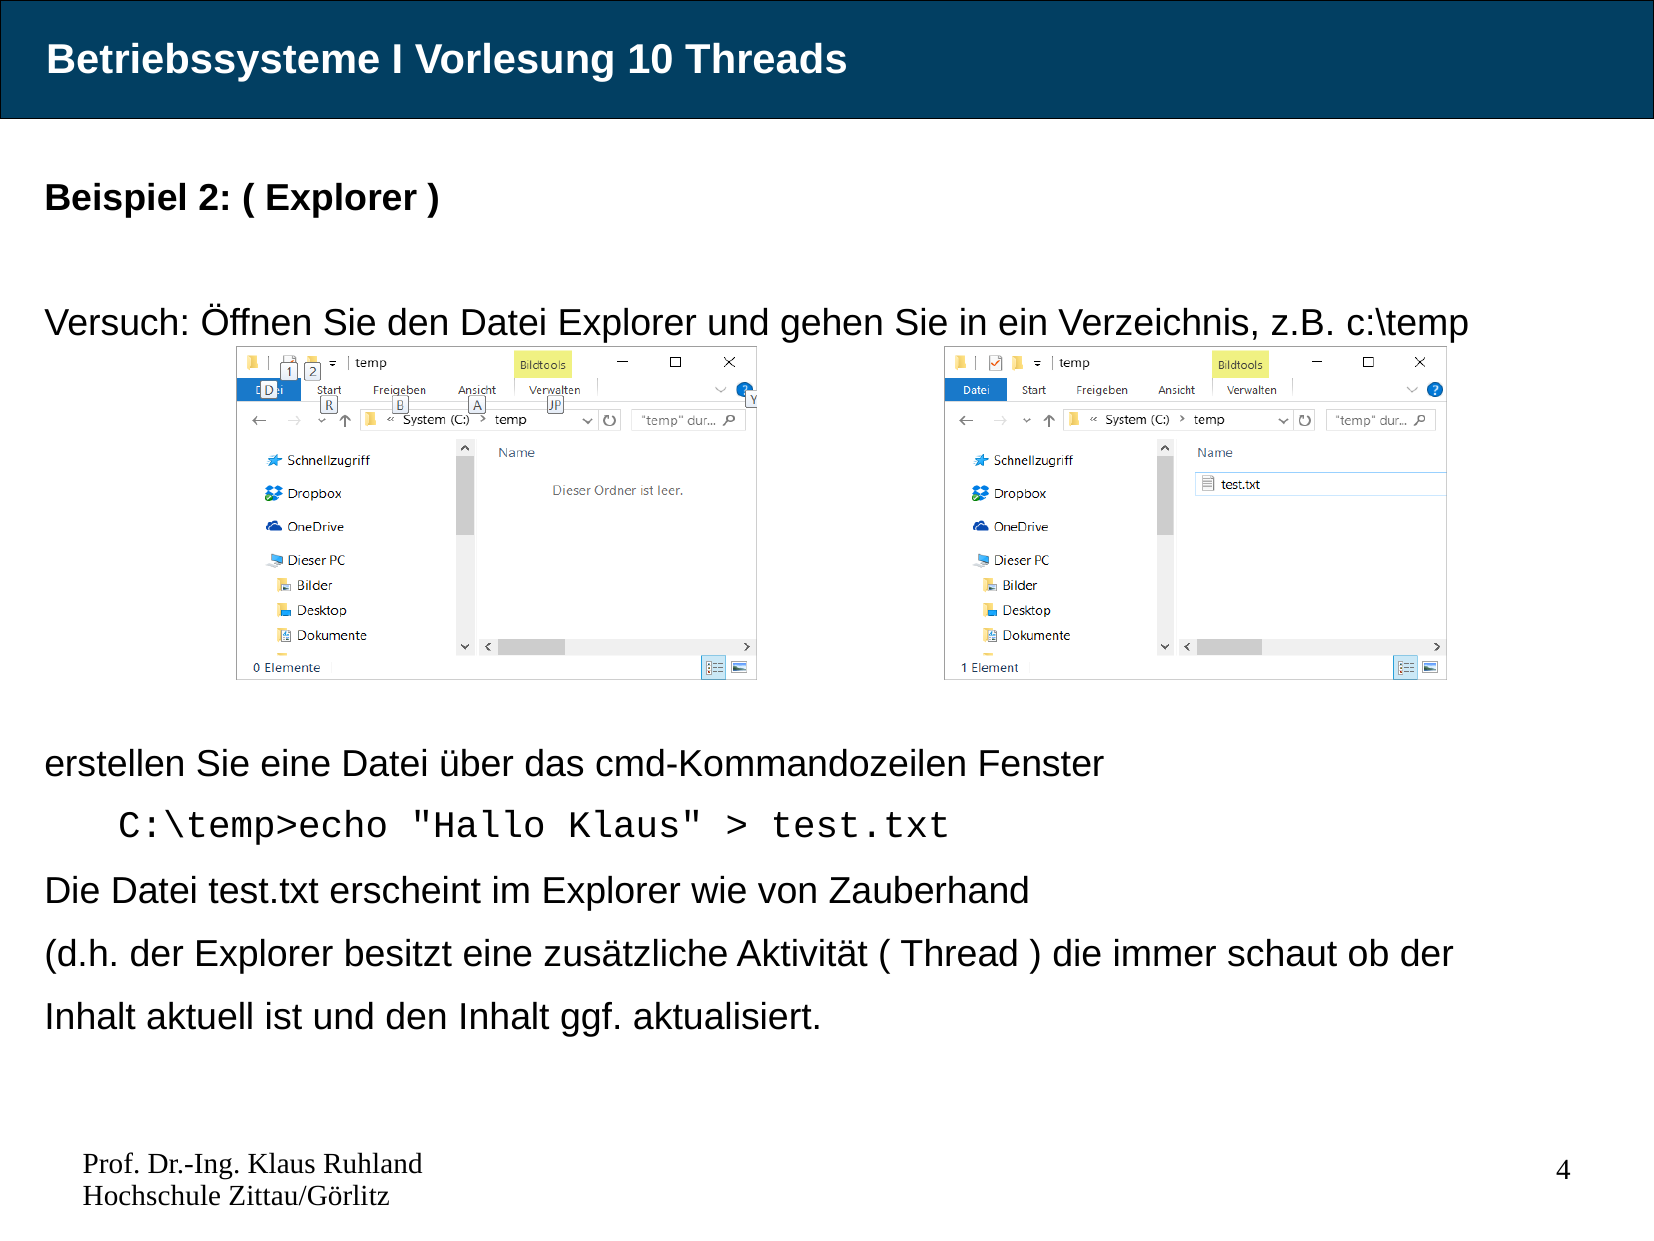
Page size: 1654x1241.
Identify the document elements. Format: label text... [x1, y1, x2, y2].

picture [236, 346, 757, 680]
picture [944, 346, 1447, 680]
text_box Beispiel 2: ( Explorer ) Versuch: Öffnen Sie den Datei Explorer und gehen Sie in ein Verzeichnis, z.B. c:\temp erstellen Sie eine Datei über das cmd-Kommandozeilen Fenster C:\temp>echo "Hallo Klaus" > test.txt Die Datei test.txt erscheint im Explorer wie von Zauberhand (d.h. der Explorer besitzt eine zusätzliche Aktivität ( Thread ) die immer schaut ob der Inhalt aktuell ist und den Inhalt ggf. aktualisiert. [29, 147, 1565, 1121]
